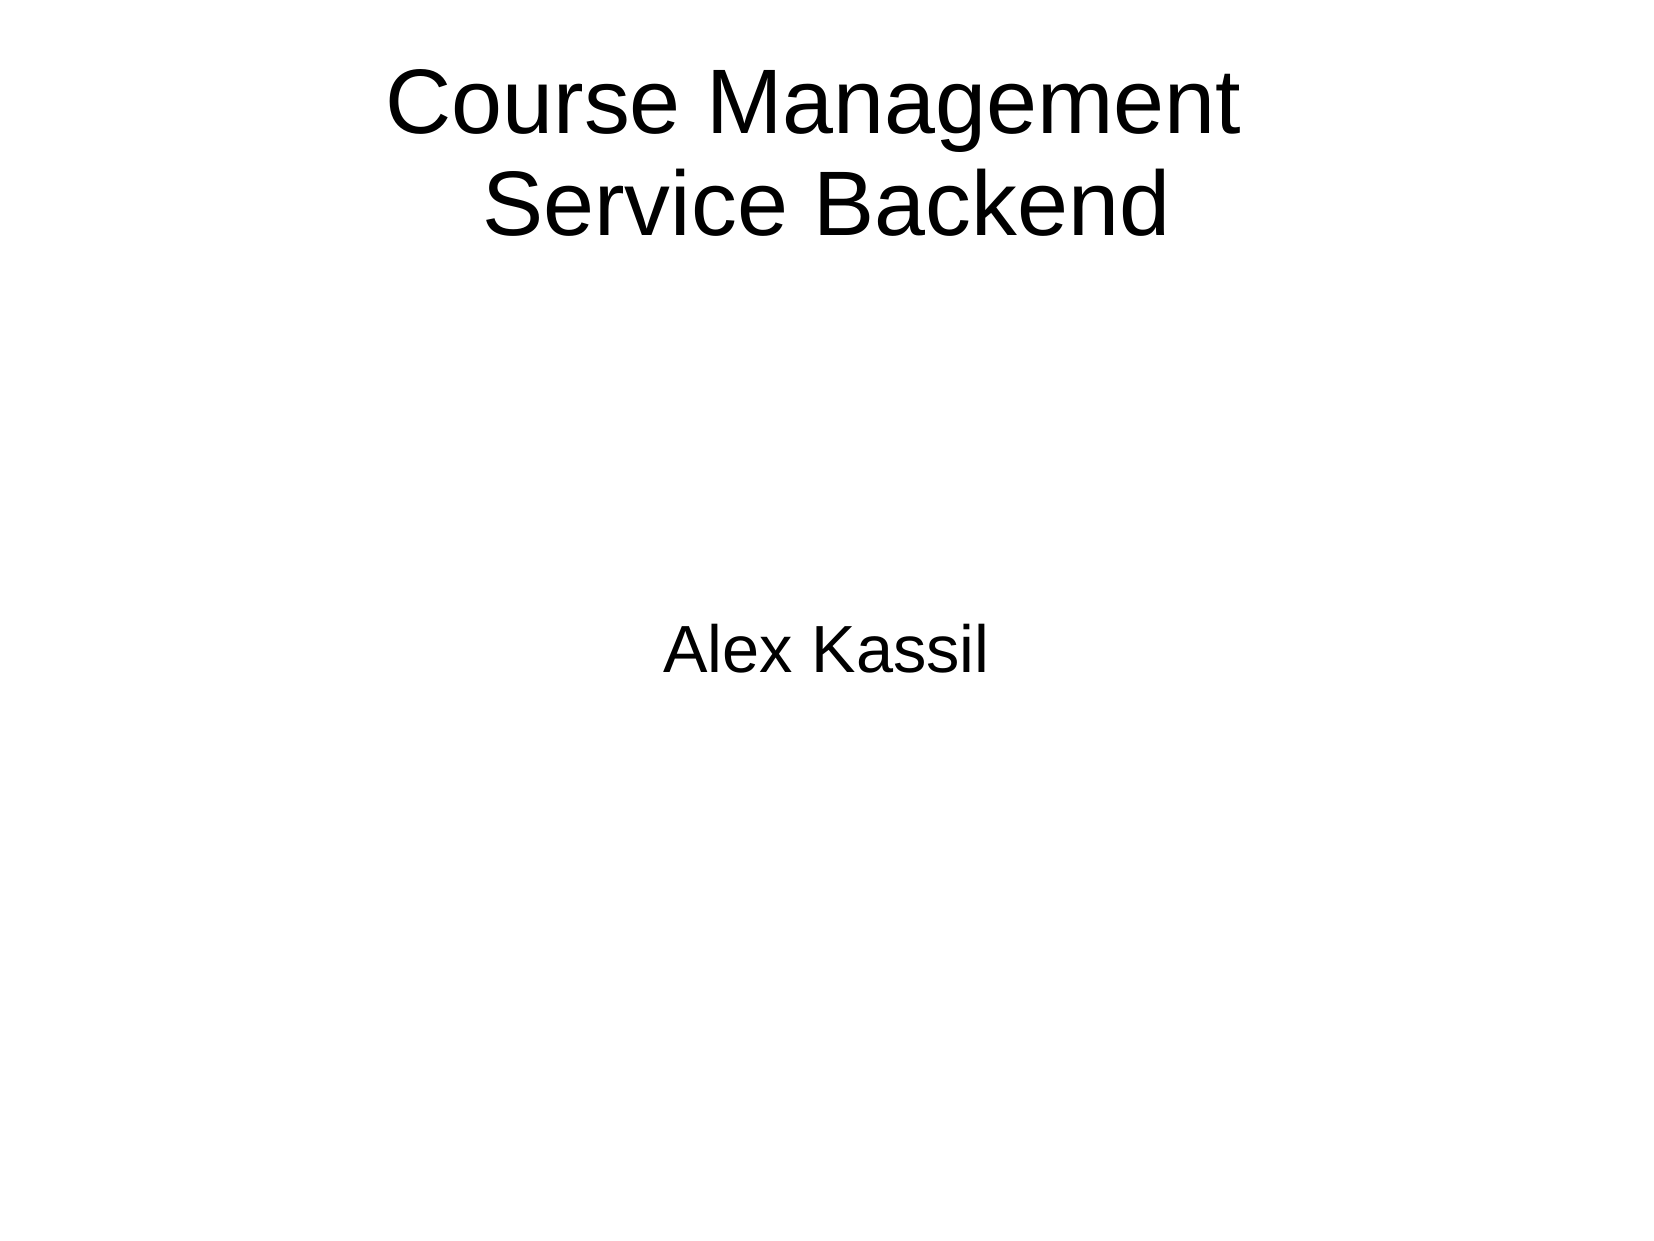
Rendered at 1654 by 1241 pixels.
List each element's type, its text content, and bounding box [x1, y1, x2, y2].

title Course Management Service Backend [82, 49, 1571, 257]
subtitle Alex Kassil [82, 290, 1571, 1010]
